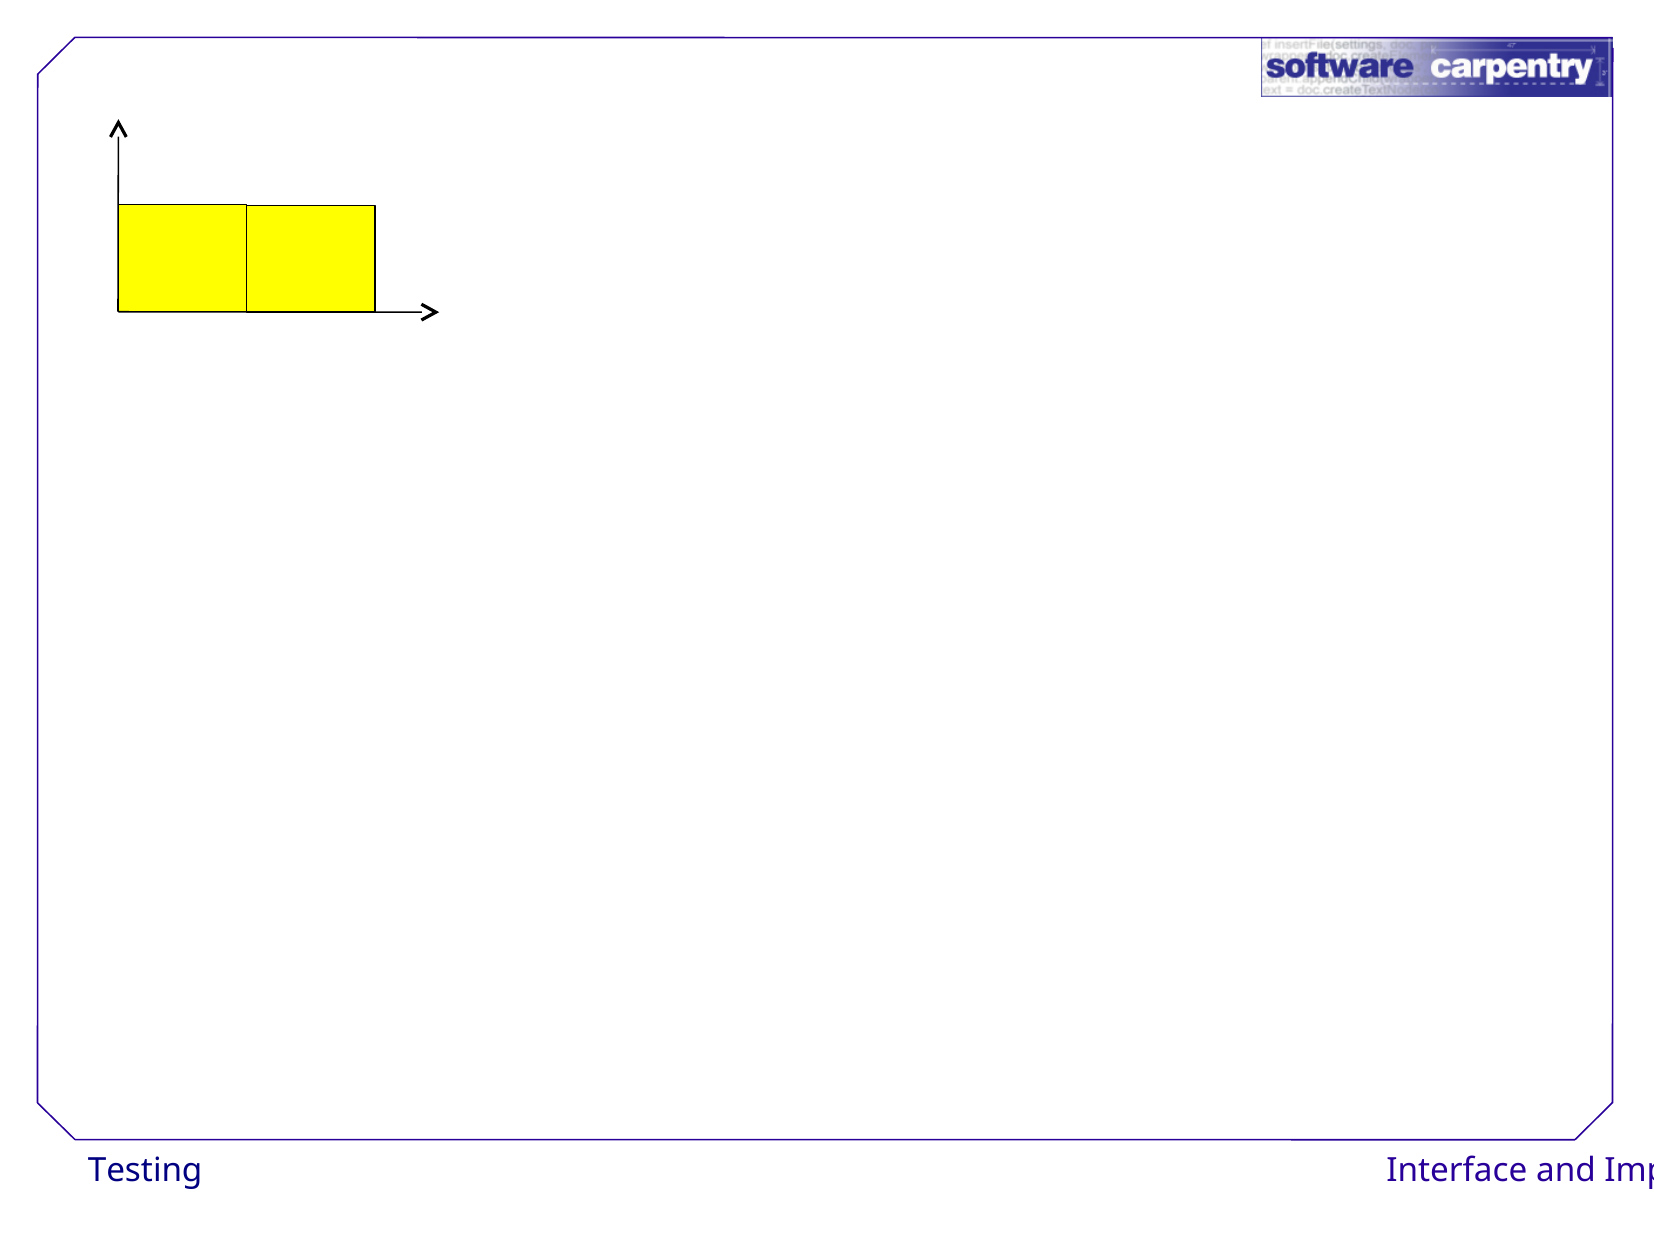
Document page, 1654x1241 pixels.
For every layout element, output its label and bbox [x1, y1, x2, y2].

picture [1261, 39, 1613, 97]
text_box [119, 204, 376, 313]
